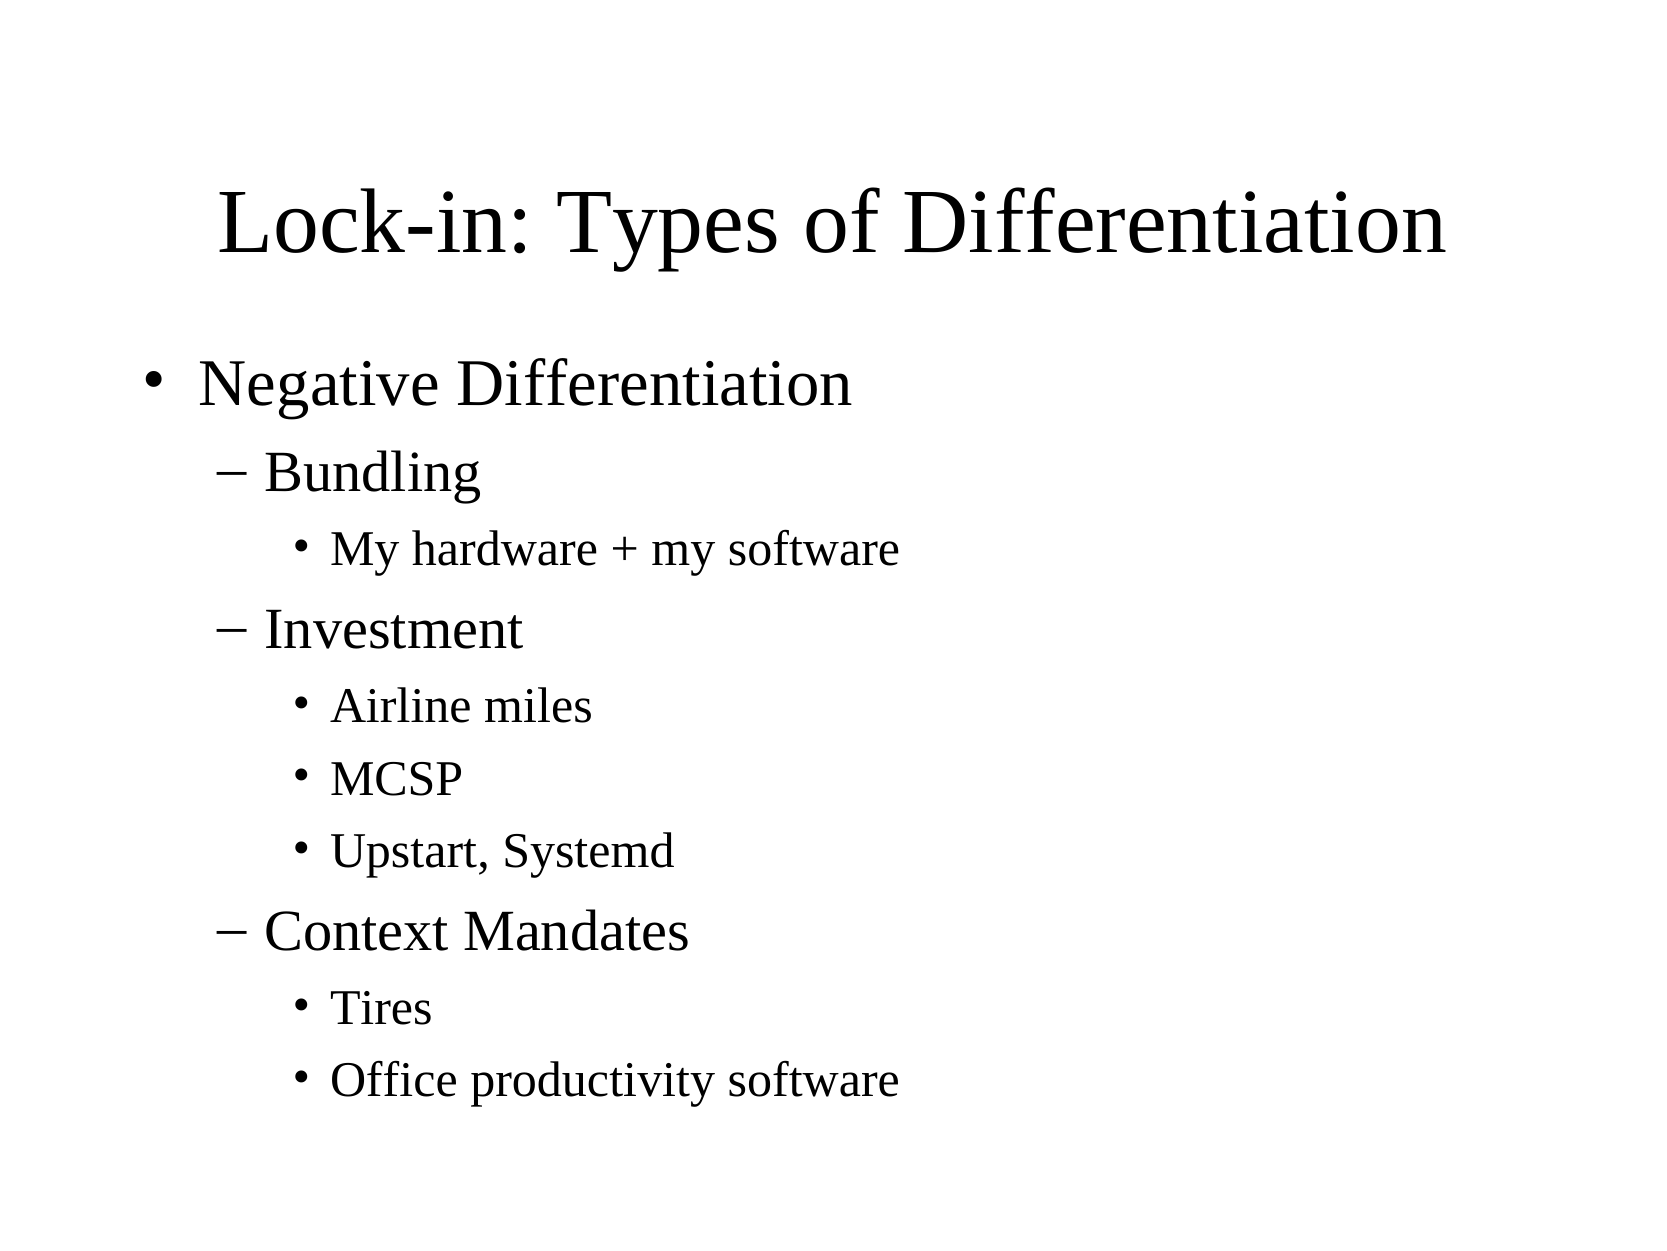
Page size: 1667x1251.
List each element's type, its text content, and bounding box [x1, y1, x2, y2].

title Lock-in: Types of Differentiation [124, 110, 1542, 320]
list Negative Differentiation Bundling My hardware + my software Investment Airline miles MCSP Upstart, Systemd Context Mandates Tires Office productivity software [127, 331, 1545, 1200]
